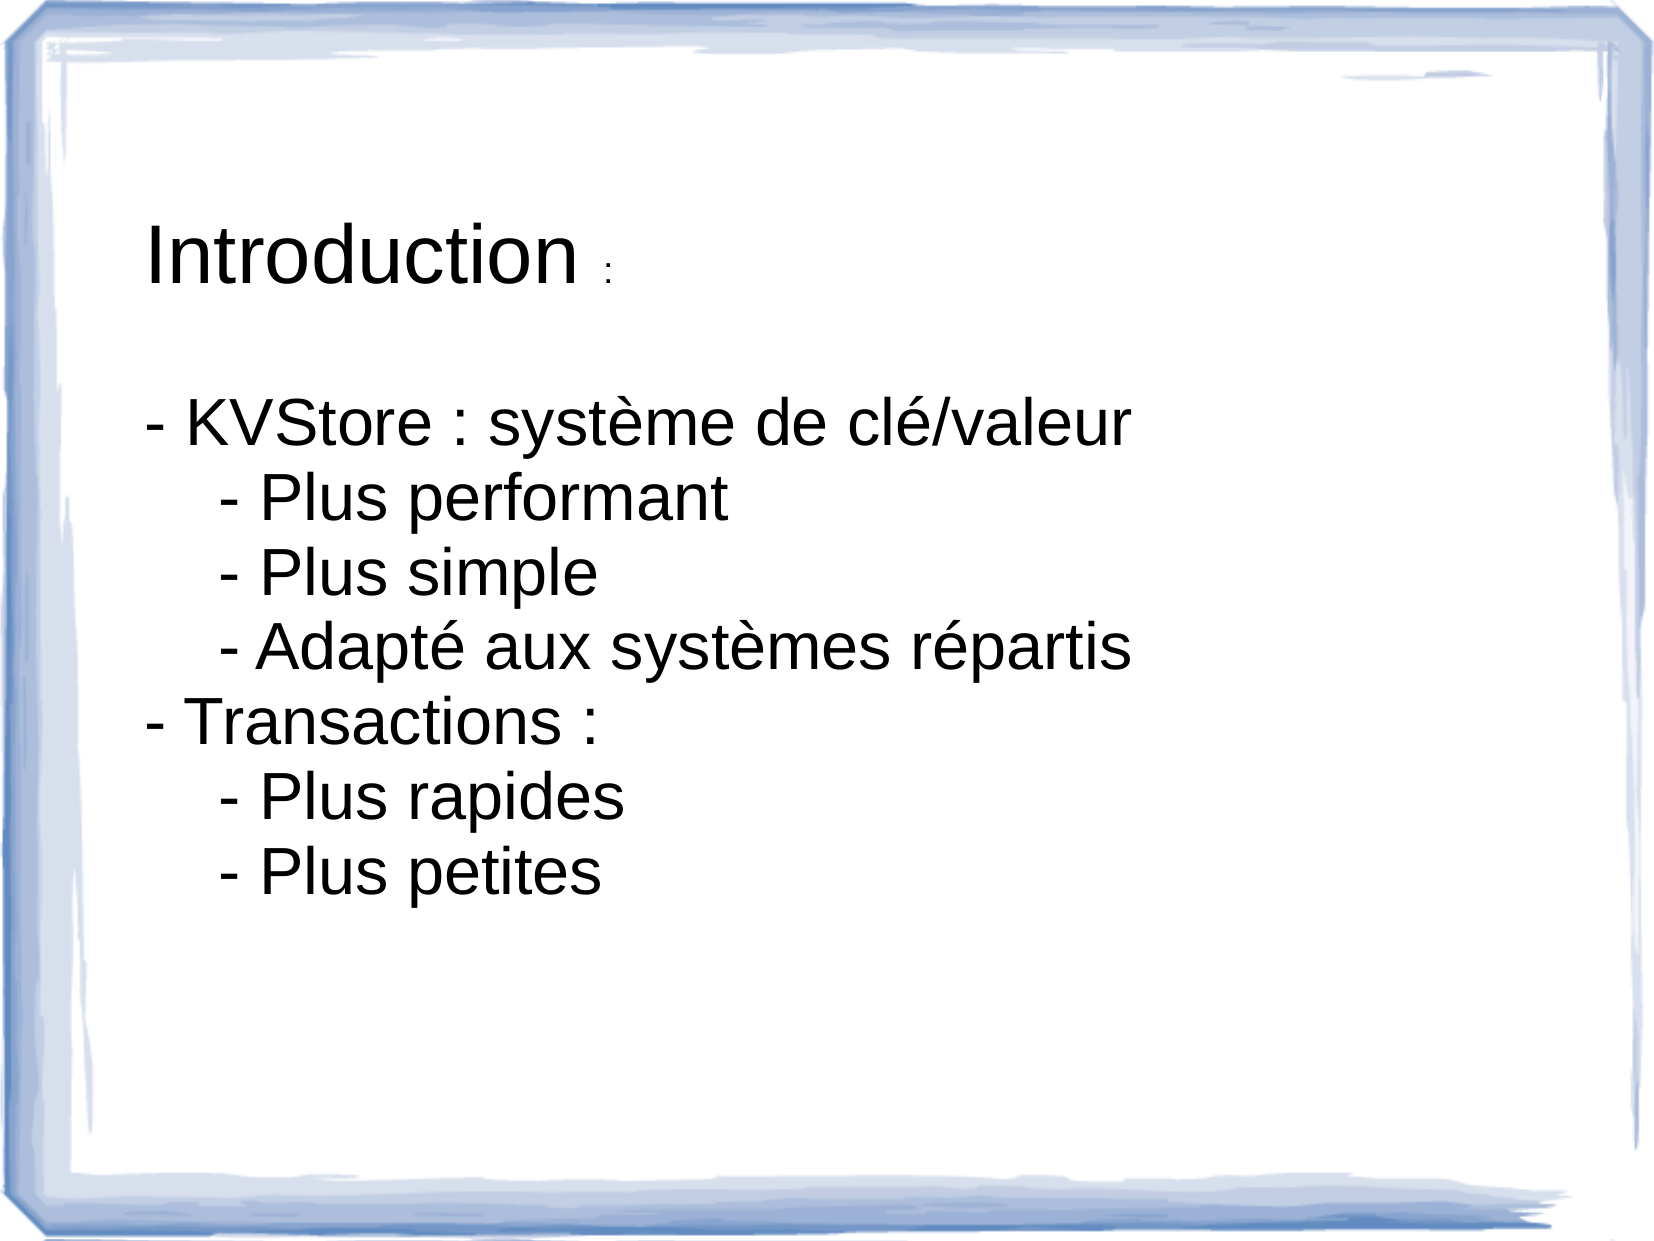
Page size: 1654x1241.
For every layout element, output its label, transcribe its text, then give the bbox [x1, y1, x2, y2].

picture [0, 0, 1654, 1241]
text_box Introduction : - KVStore : système de clé/valeur - Plus performant - Plus simple - Adapté aux systèmes répartis - Transactions : - Plus rapides - Plus petites [129, 200, 1512, 916]
